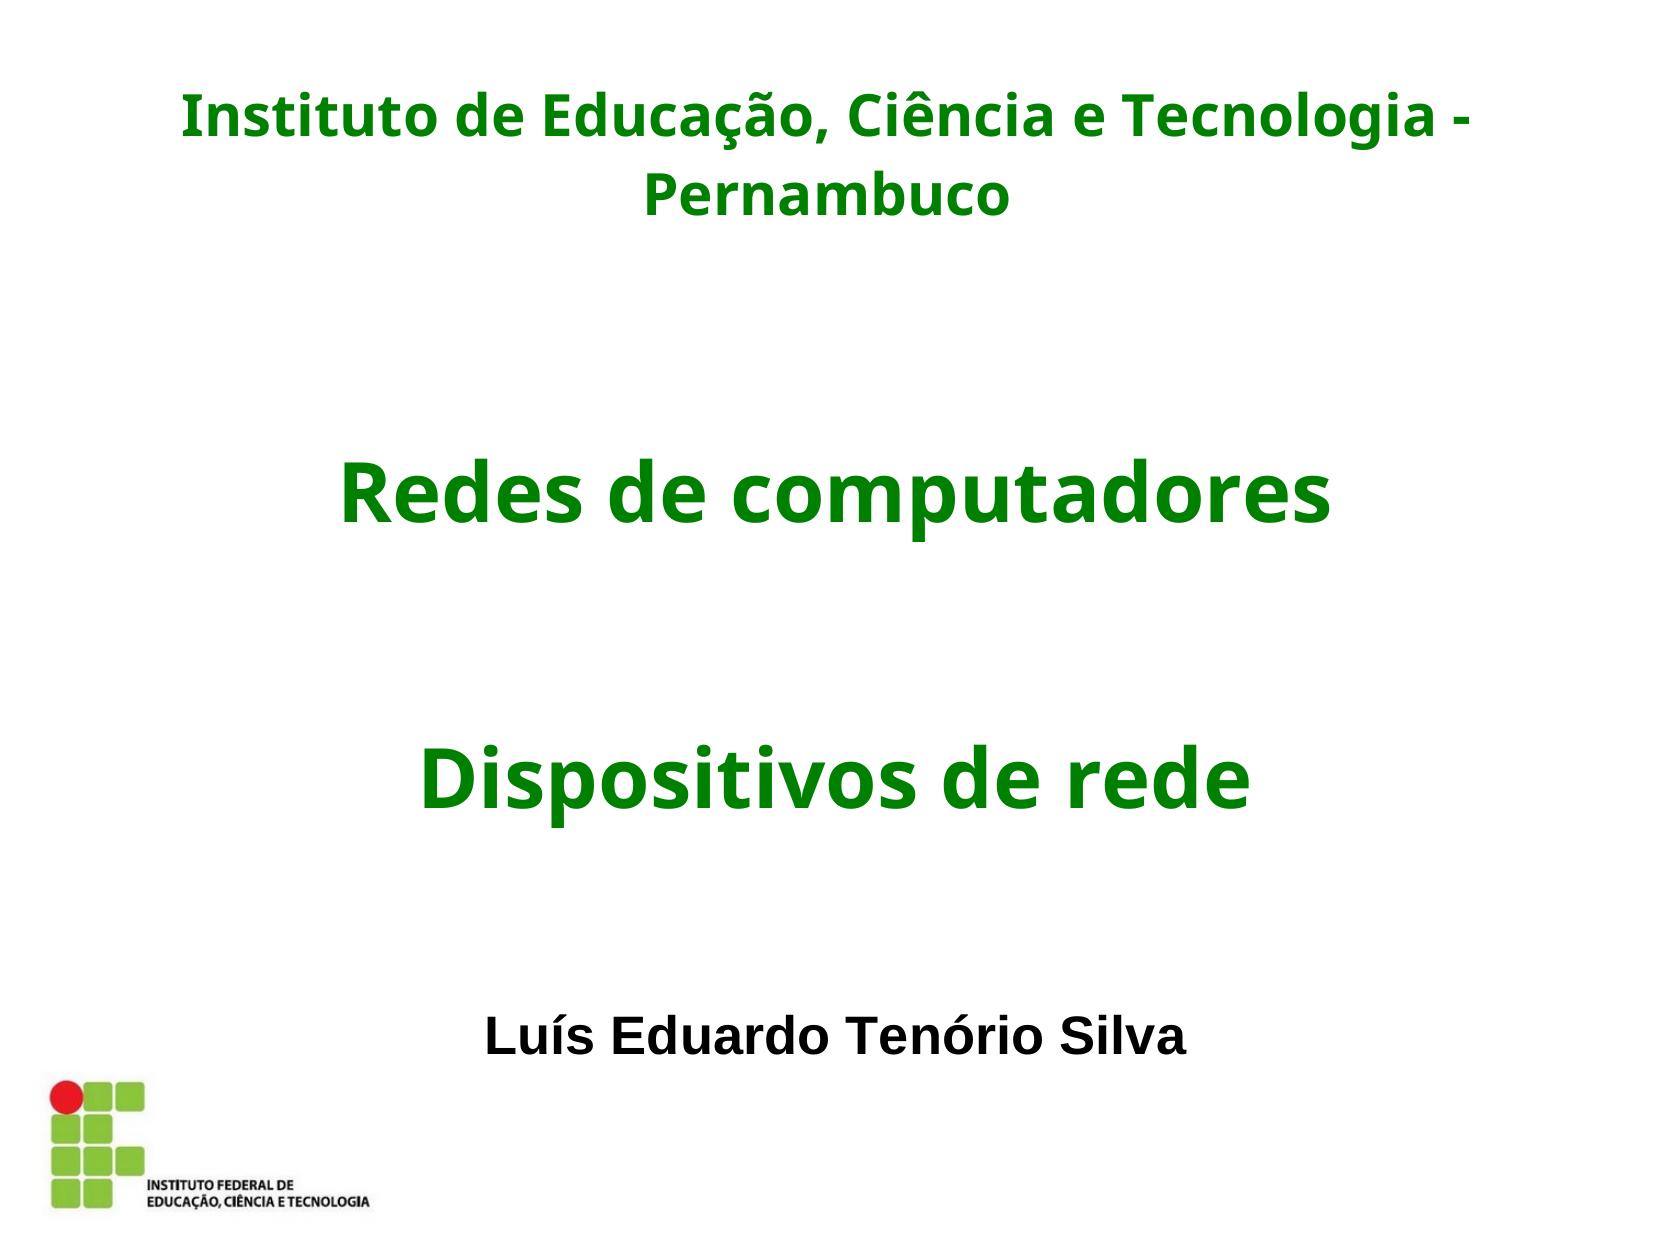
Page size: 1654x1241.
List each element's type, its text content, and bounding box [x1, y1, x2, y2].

list Redes de computadores Dispositivos de rede Luís Eduardo Tenório Silva [82, 290, 1571, 1107]
picture [33, 1062, 384, 1230]
title Instituto de Educação, Ciência e Tecnologia - Pernambuco [82, 49, 1571, 257]
